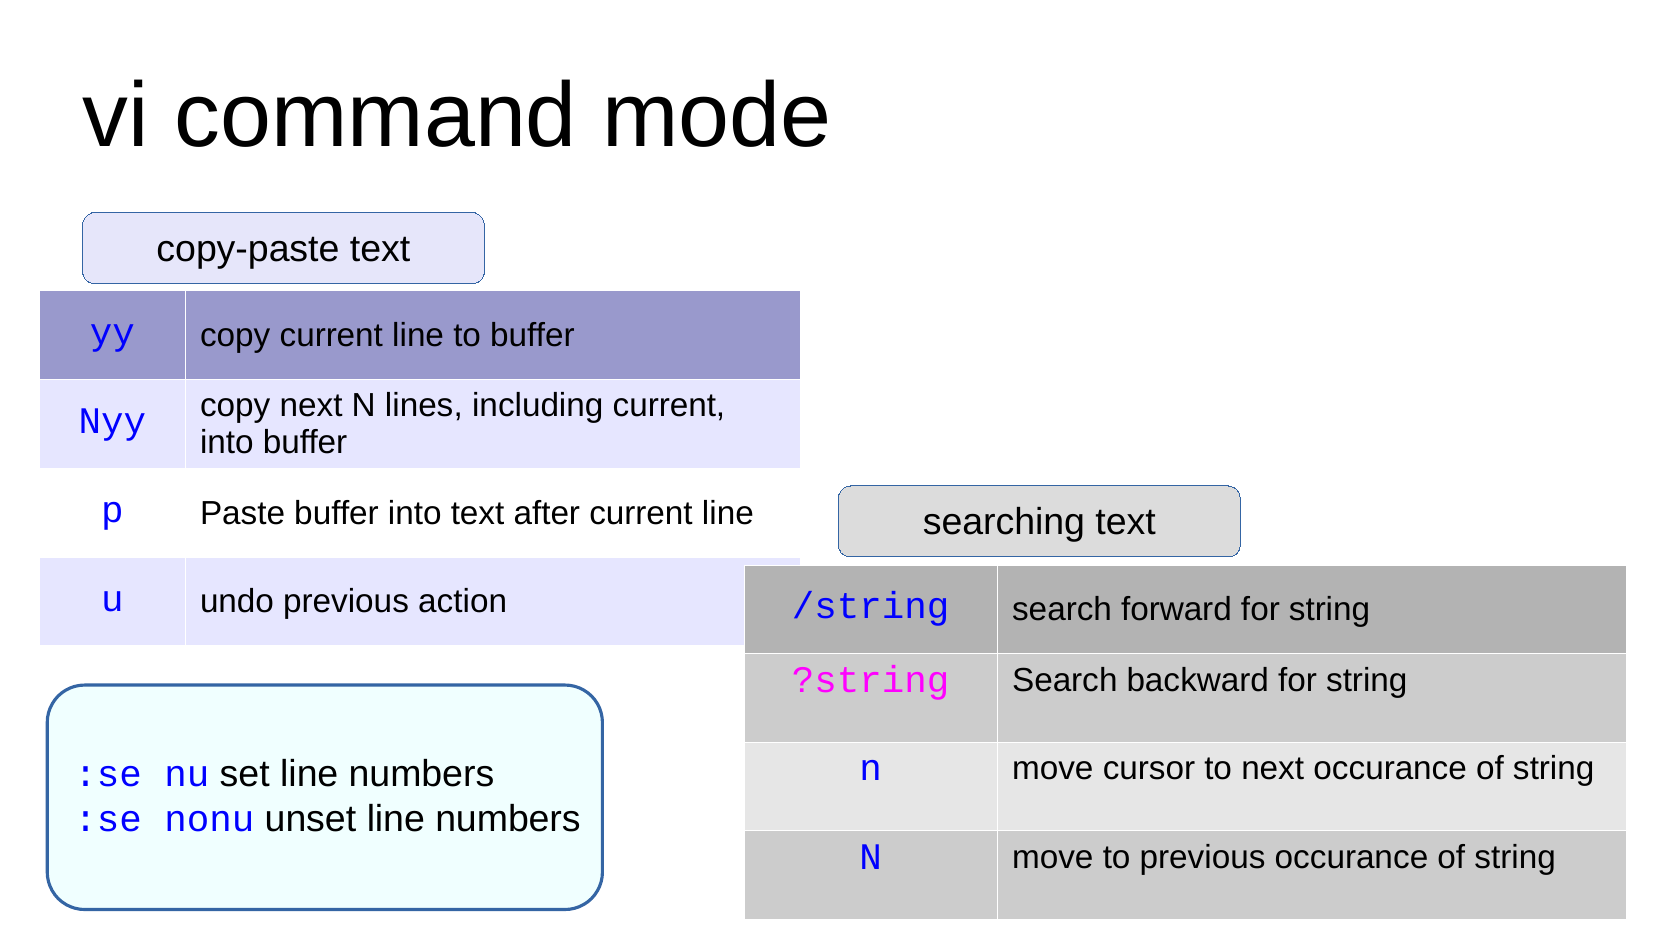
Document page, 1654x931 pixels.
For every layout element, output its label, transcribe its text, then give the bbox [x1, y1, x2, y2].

title vi command mode [82, 37, 1571, 193]
table_cell Nyy [40, 380, 185, 468]
table_cell move to previous occurance of string [998, 831, 1626, 919]
table_cell Search backward for string [998, 654, 1626, 742]
text_box searching text [838, 485, 1241, 557]
table_header search forward for string [998, 566, 1626, 653]
table_header copy current line to buffer [186, 291, 800, 379]
table_cell n [745, 743, 997, 830]
table_cell undo previous action [186, 558, 800, 645]
table_header yy [40, 291, 185, 379]
table_cell move cursor to next occurance of string [998, 743, 1626, 830]
table_cell copy next N lines, including current, into buffer [186, 380, 800, 468]
table_cell u [40, 558, 185, 645]
table_cell N [745, 831, 997, 919]
table_header /string [745, 566, 997, 653]
table_cell ?string [745, 654, 997, 742]
table_cell p [40, 469, 185, 557]
table_cell Paste buffer into text after current line [186, 469, 800, 557]
text_box :se nu set line numbers :se nonu unset line numbers [47, 685, 603, 910]
text_box copy-paste text [82, 212, 485, 284]
